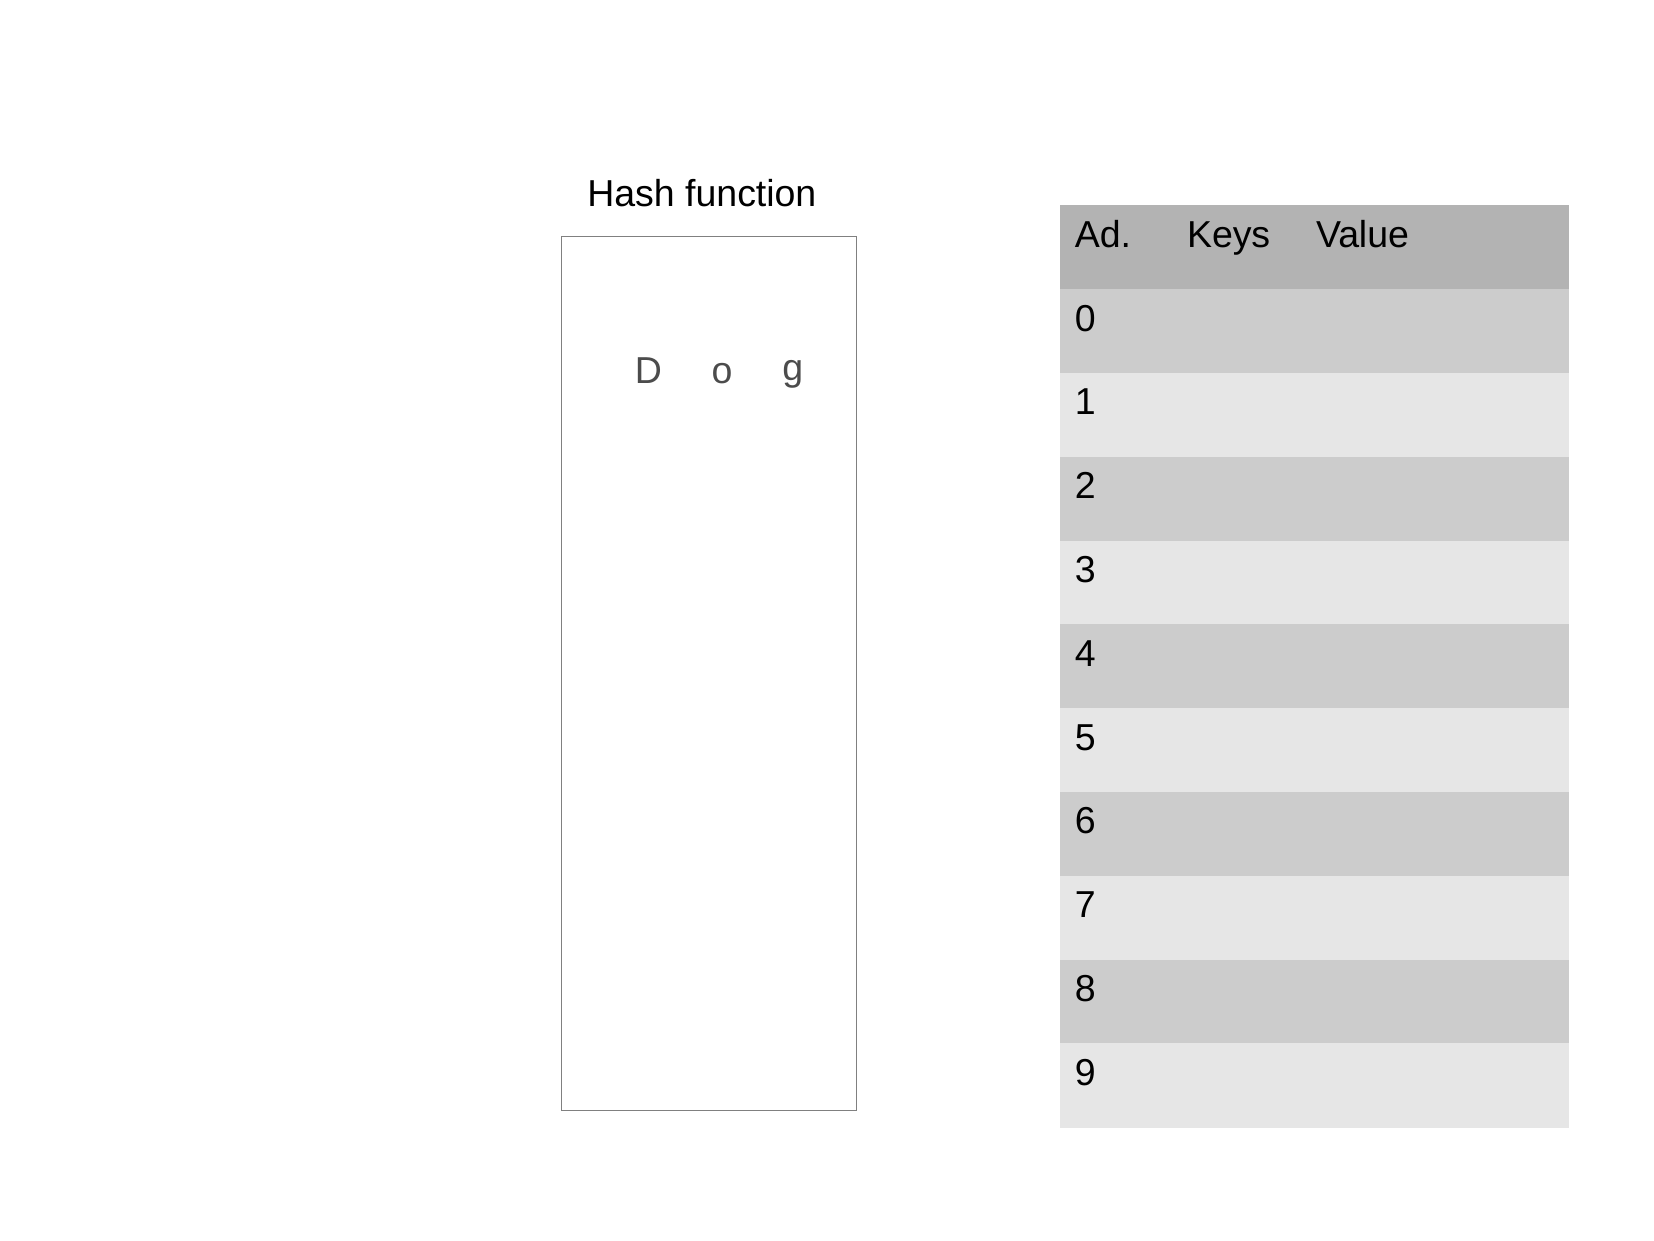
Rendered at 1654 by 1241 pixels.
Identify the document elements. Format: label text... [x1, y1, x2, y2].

text_box Hash function [572, 165, 845, 223]
text_box D [620, 342, 691, 400]
table_cell [1301, 960, 1569, 1043]
table_cell [1172, 457, 1301, 541]
table_cell [1301, 876, 1569, 960]
table_cell [1301, 792, 1569, 876]
table_header Value [1301, 205, 1569, 289]
table_cell [1301, 289, 1569, 373]
table_cell [1301, 373, 1569, 457]
table_cell 6 [1060, 792, 1172, 876]
table_cell [1172, 624, 1301, 708]
table_cell 2 [1060, 457, 1172, 541]
table_header Ad. [1060, 205, 1172, 289]
table_cell 1 [1060, 373, 1172, 457]
table_cell [1172, 541, 1301, 624]
table_cell 0 [1060, 289, 1172, 373]
table_cell [1172, 792, 1301, 876]
table_cell [1172, 960, 1301, 1043]
table_header Keys [1172, 205, 1301, 289]
table_cell 4 [1060, 624, 1172, 708]
table_cell 9 [1060, 1043, 1172, 1128]
table_cell [1172, 876, 1301, 960]
table_cell 8 [1060, 960, 1172, 1043]
table_cell [1301, 624, 1569, 708]
table_cell [1301, 457, 1569, 541]
table_cell [1172, 289, 1301, 373]
table_cell [1301, 1043, 1569, 1128]
table_cell [1172, 708, 1301, 792]
text_box o [696, 342, 756, 400]
table_cell [1301, 541, 1569, 624]
table_cell [1301, 708, 1569, 792]
table_cell [1172, 1043, 1301, 1128]
table_cell 7 [1060, 876, 1172, 960]
table_cell [1172, 373, 1301, 457]
text_box [561, 236, 857, 1111]
text_box g [767, 338, 815, 396]
table_cell 3 [1060, 541, 1172, 624]
table_cell 5 [1060, 708, 1172, 792]
